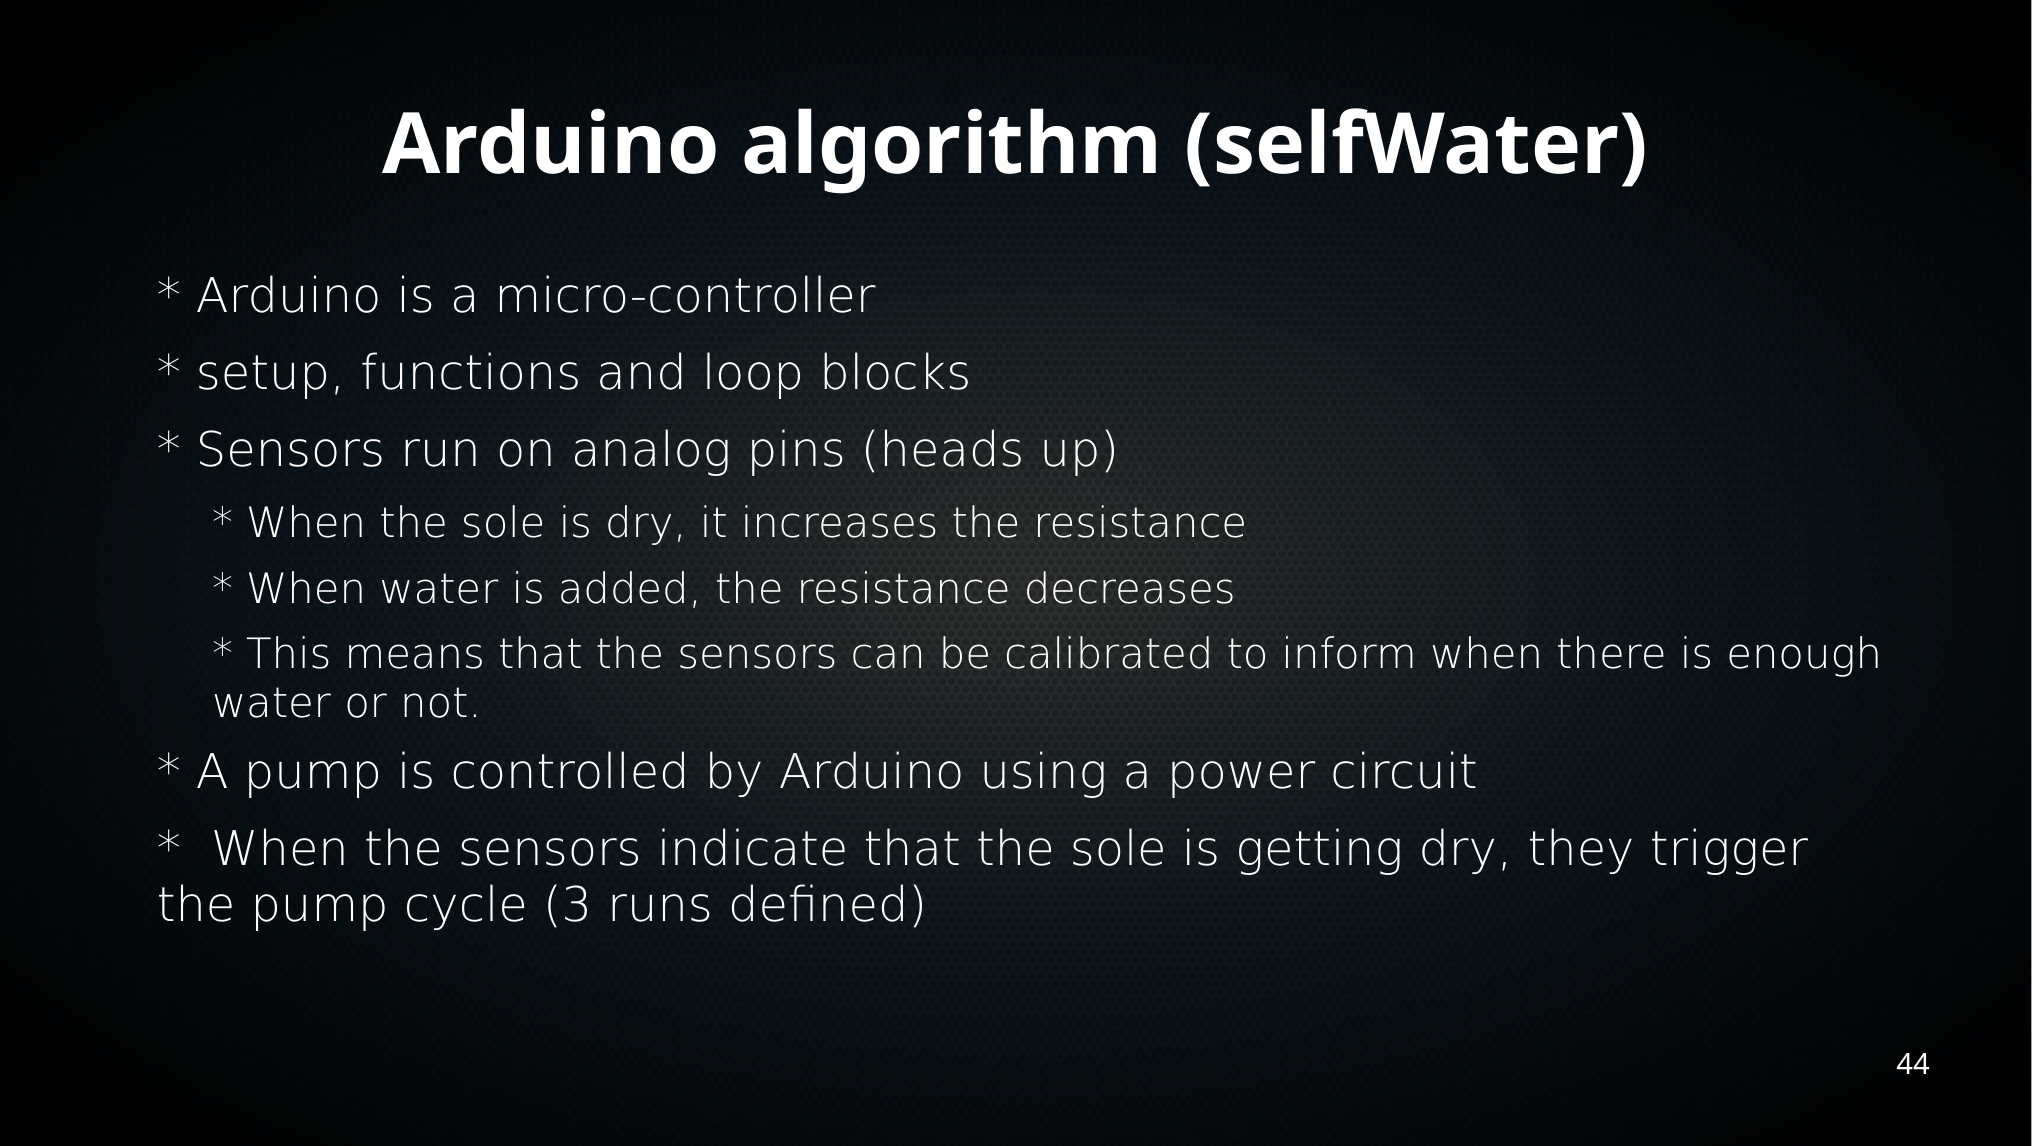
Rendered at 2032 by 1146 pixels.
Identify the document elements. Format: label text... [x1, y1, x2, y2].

picture [0, 0, 2032, 1146]
title Arduino algorithm (selfWater) [101, 45, 1930, 237]
list * Arduino is a micro-controller * setup, functions and loop blocks * Sensors run on analog pins (heads up) * When the sole is dry, it increases the resistance * When water is added, the resistance decreases * This means that the sensors can be calibrated to inform when there is enough water or not. * A pump is controlled by Arduino using a power circuit * When the sensors indicate that the sole is getting dry, they trigger the pump cycle (3 runs defined) [101, 268, 1890, 933]
